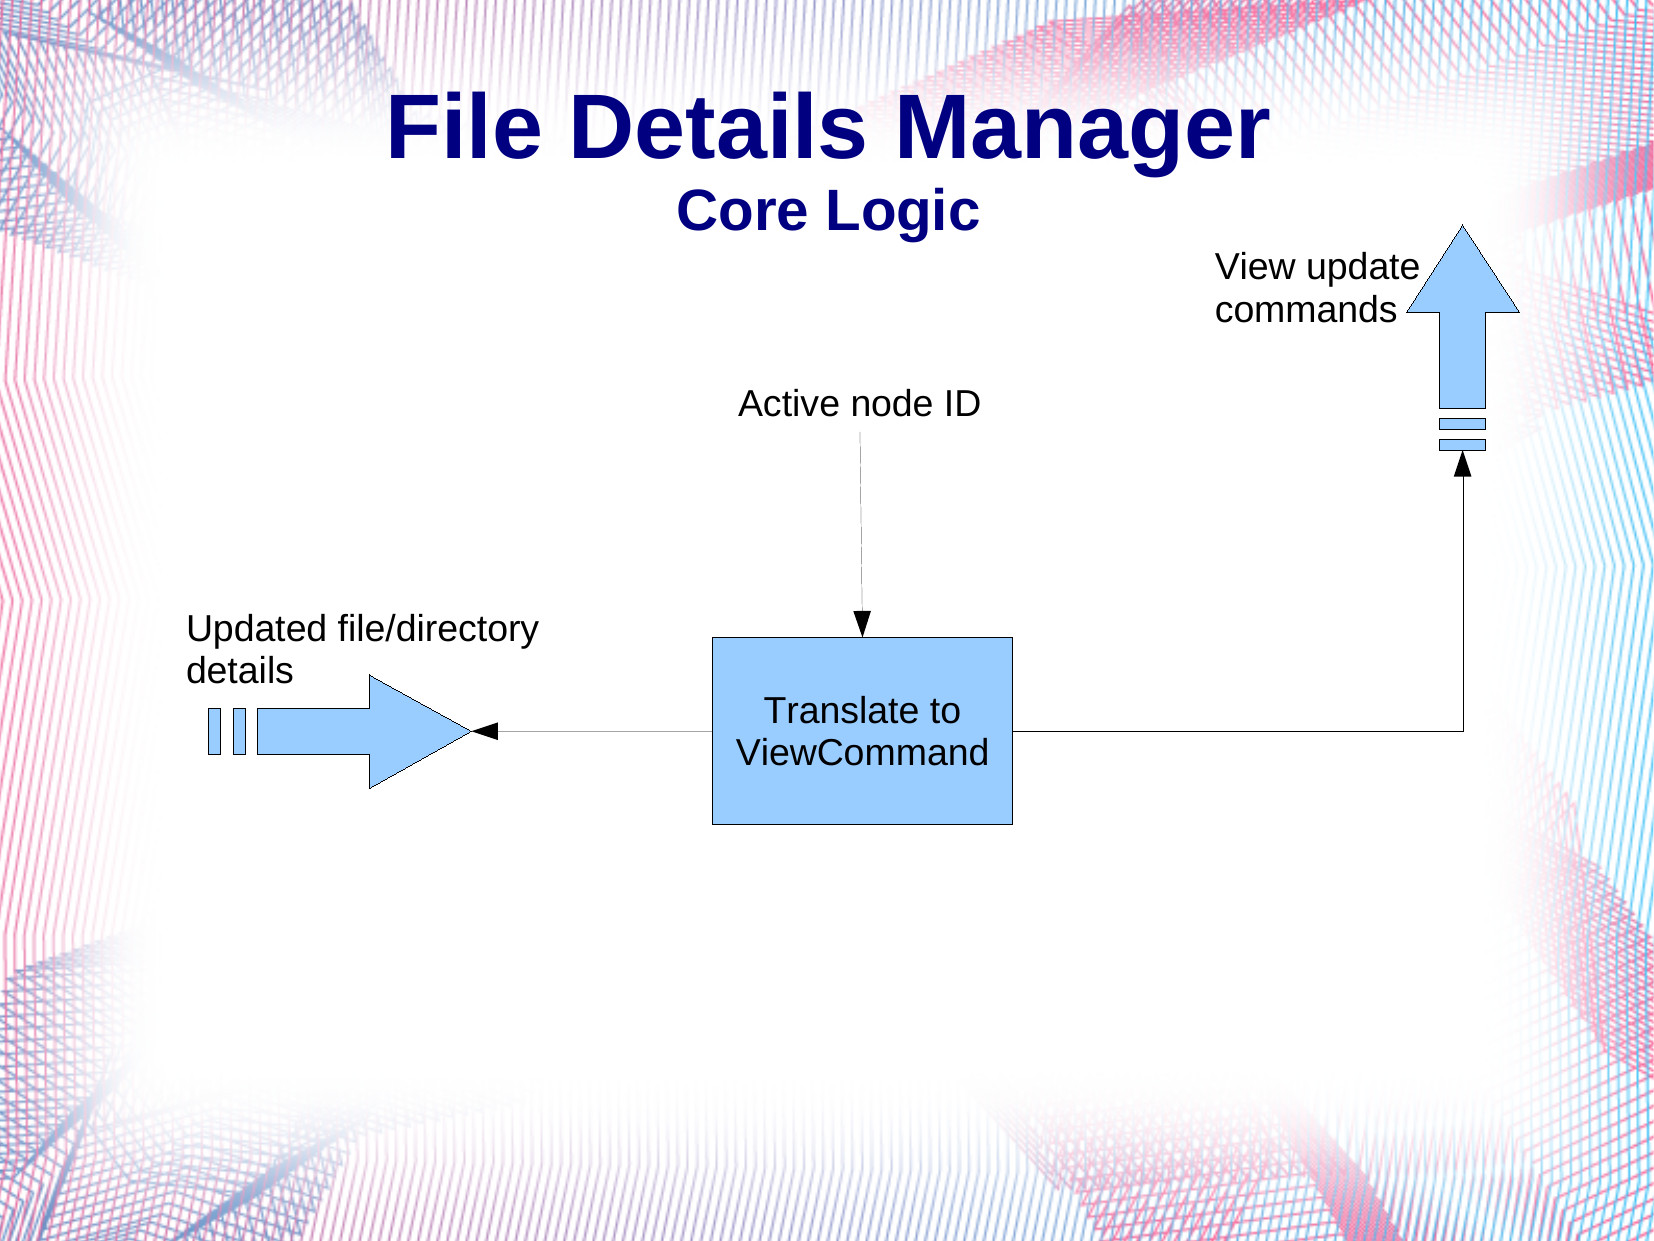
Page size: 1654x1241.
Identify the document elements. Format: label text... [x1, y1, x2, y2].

picture [0, 0, 1654, 1241]
text_box Translate to ViewCommand [712, 637, 1013, 825]
text_box View update commands [1200, 238, 1435, 338]
text_box [1439, 439, 1486, 451]
text_box [1435, 224, 1520, 409]
text_box [257, 674, 471, 789]
text_box [208, 708, 221, 755]
title File Details Manager Core Logic [120, 75, 1538, 243]
text_box [233, 708, 246, 755]
text_box Updated file/directory details [171, 600, 584, 699]
text_box Active node ID [723, 375, 997, 432]
text_box [1439, 418, 1486, 430]
